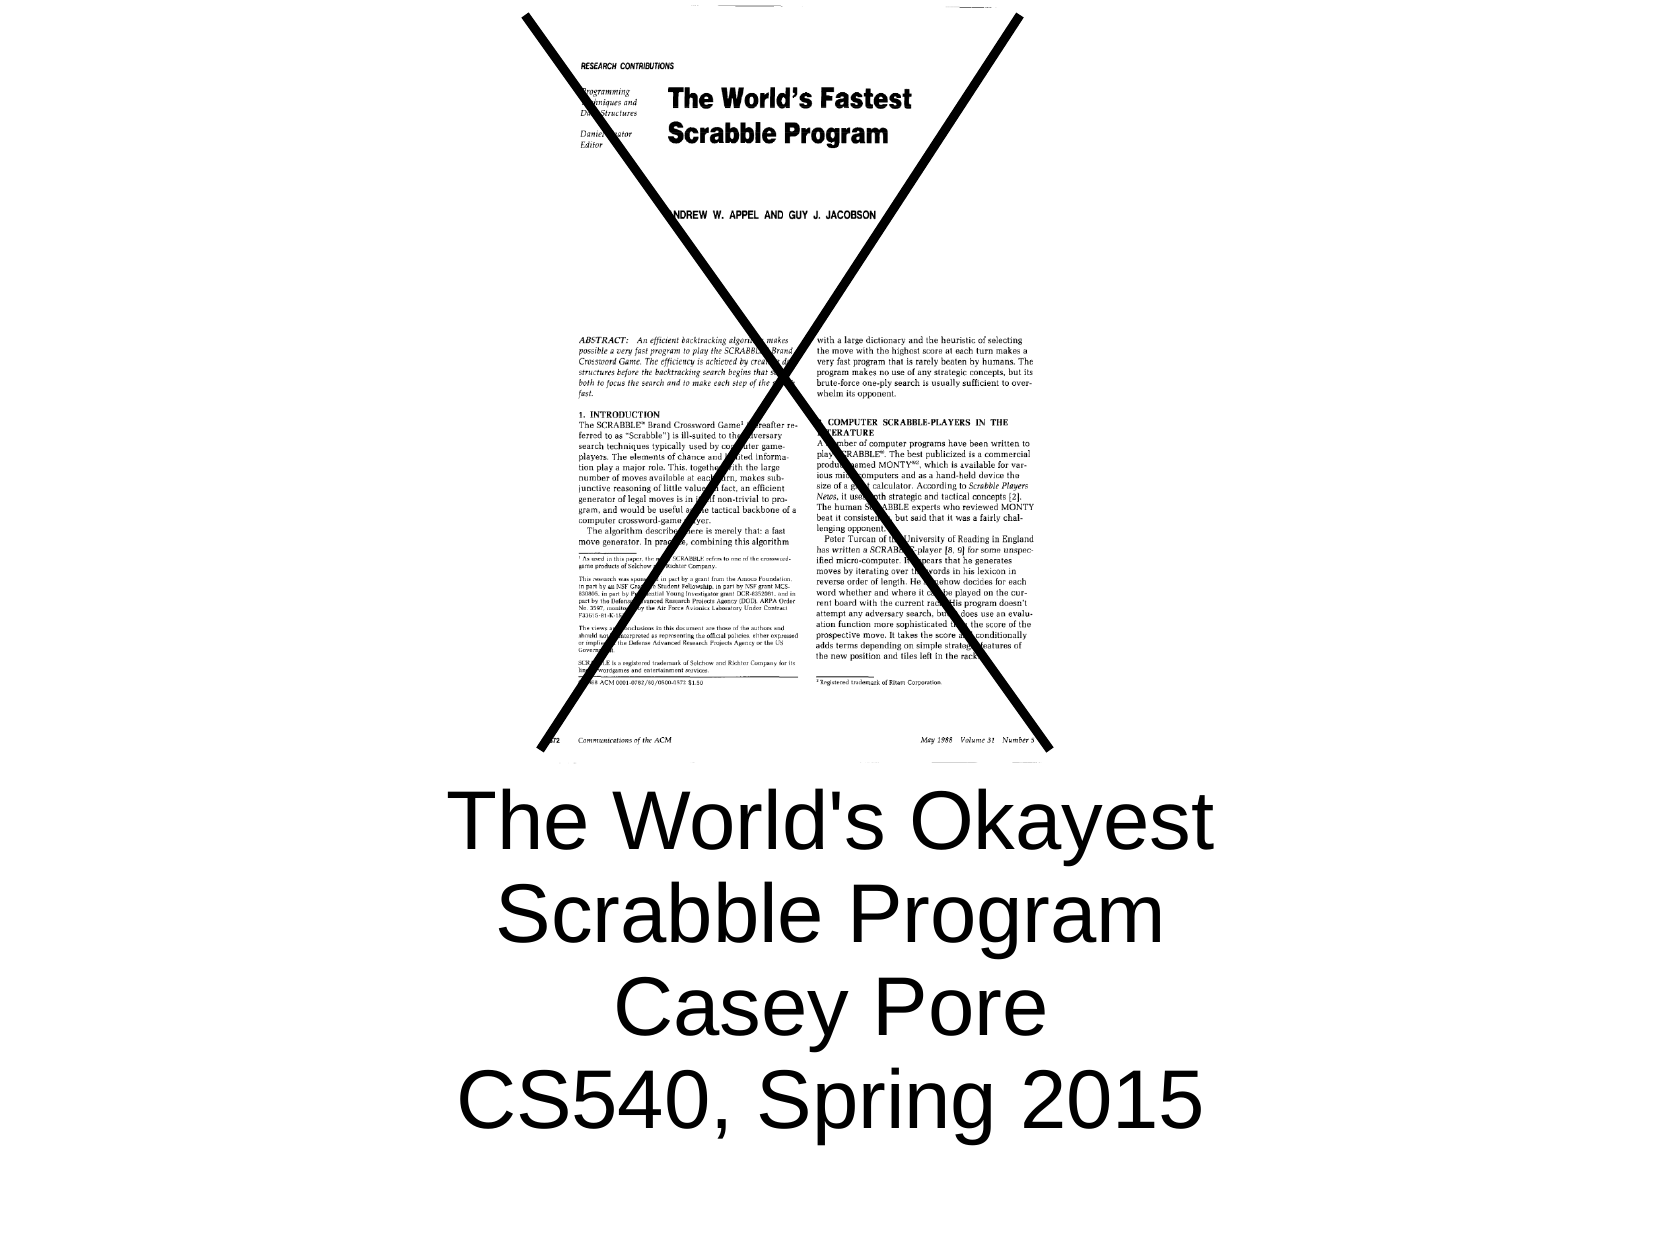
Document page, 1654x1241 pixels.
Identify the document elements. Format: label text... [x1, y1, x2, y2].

subtitle The World's Okayest Scrabble Program Casey Pore CS540, Spring 2015 [86, 765, 1576, 1156]
picture [510, 4, 1066, 766]
